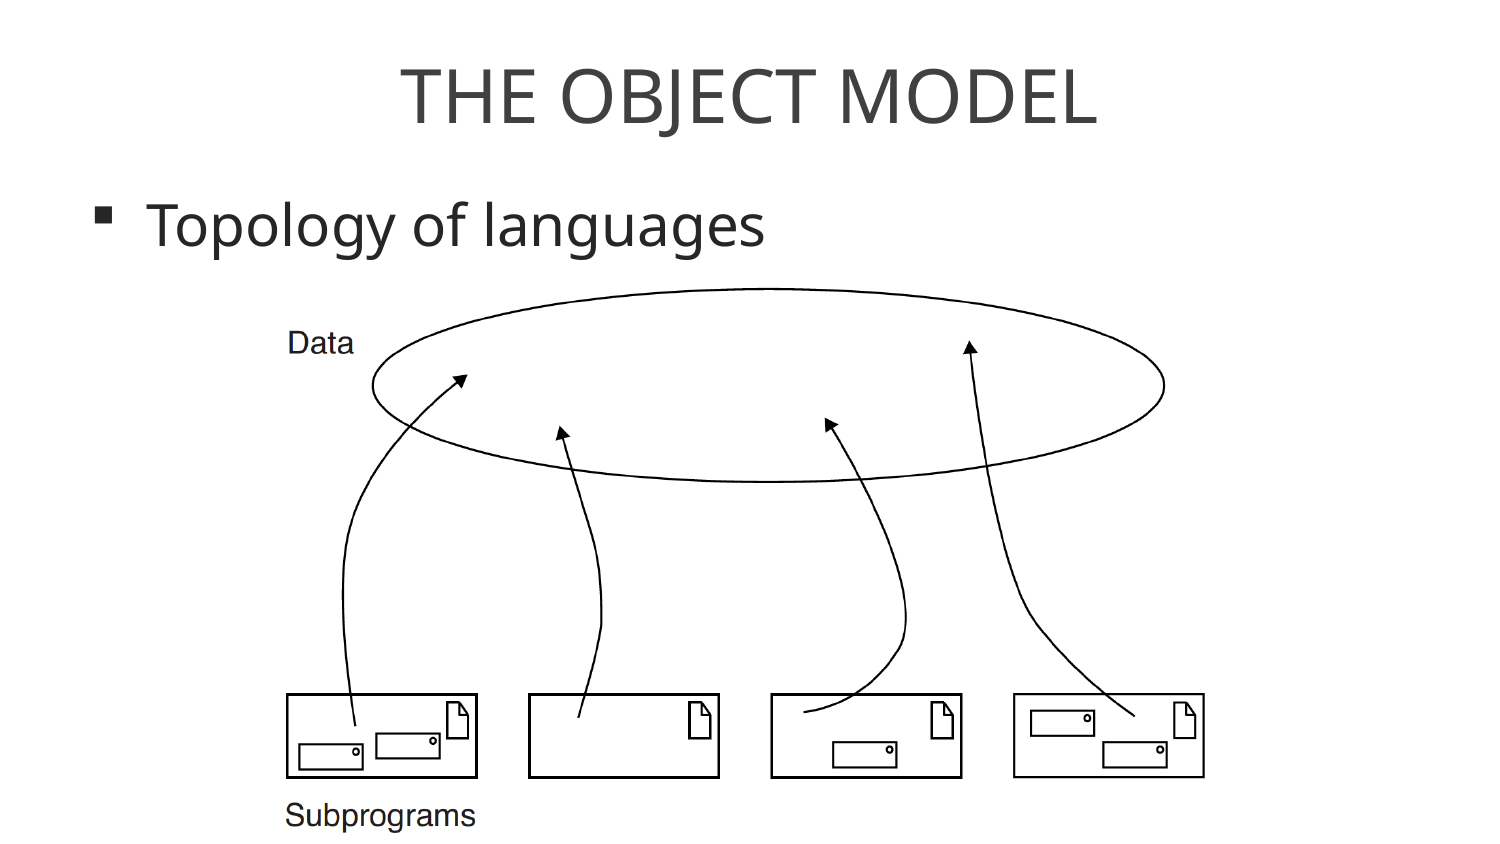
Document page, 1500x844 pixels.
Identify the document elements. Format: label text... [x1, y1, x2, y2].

list Topology of languages [75, 180, 1425, 778]
title The object model [75, 23, 1425, 164]
picture [256, 284, 1230, 844]
